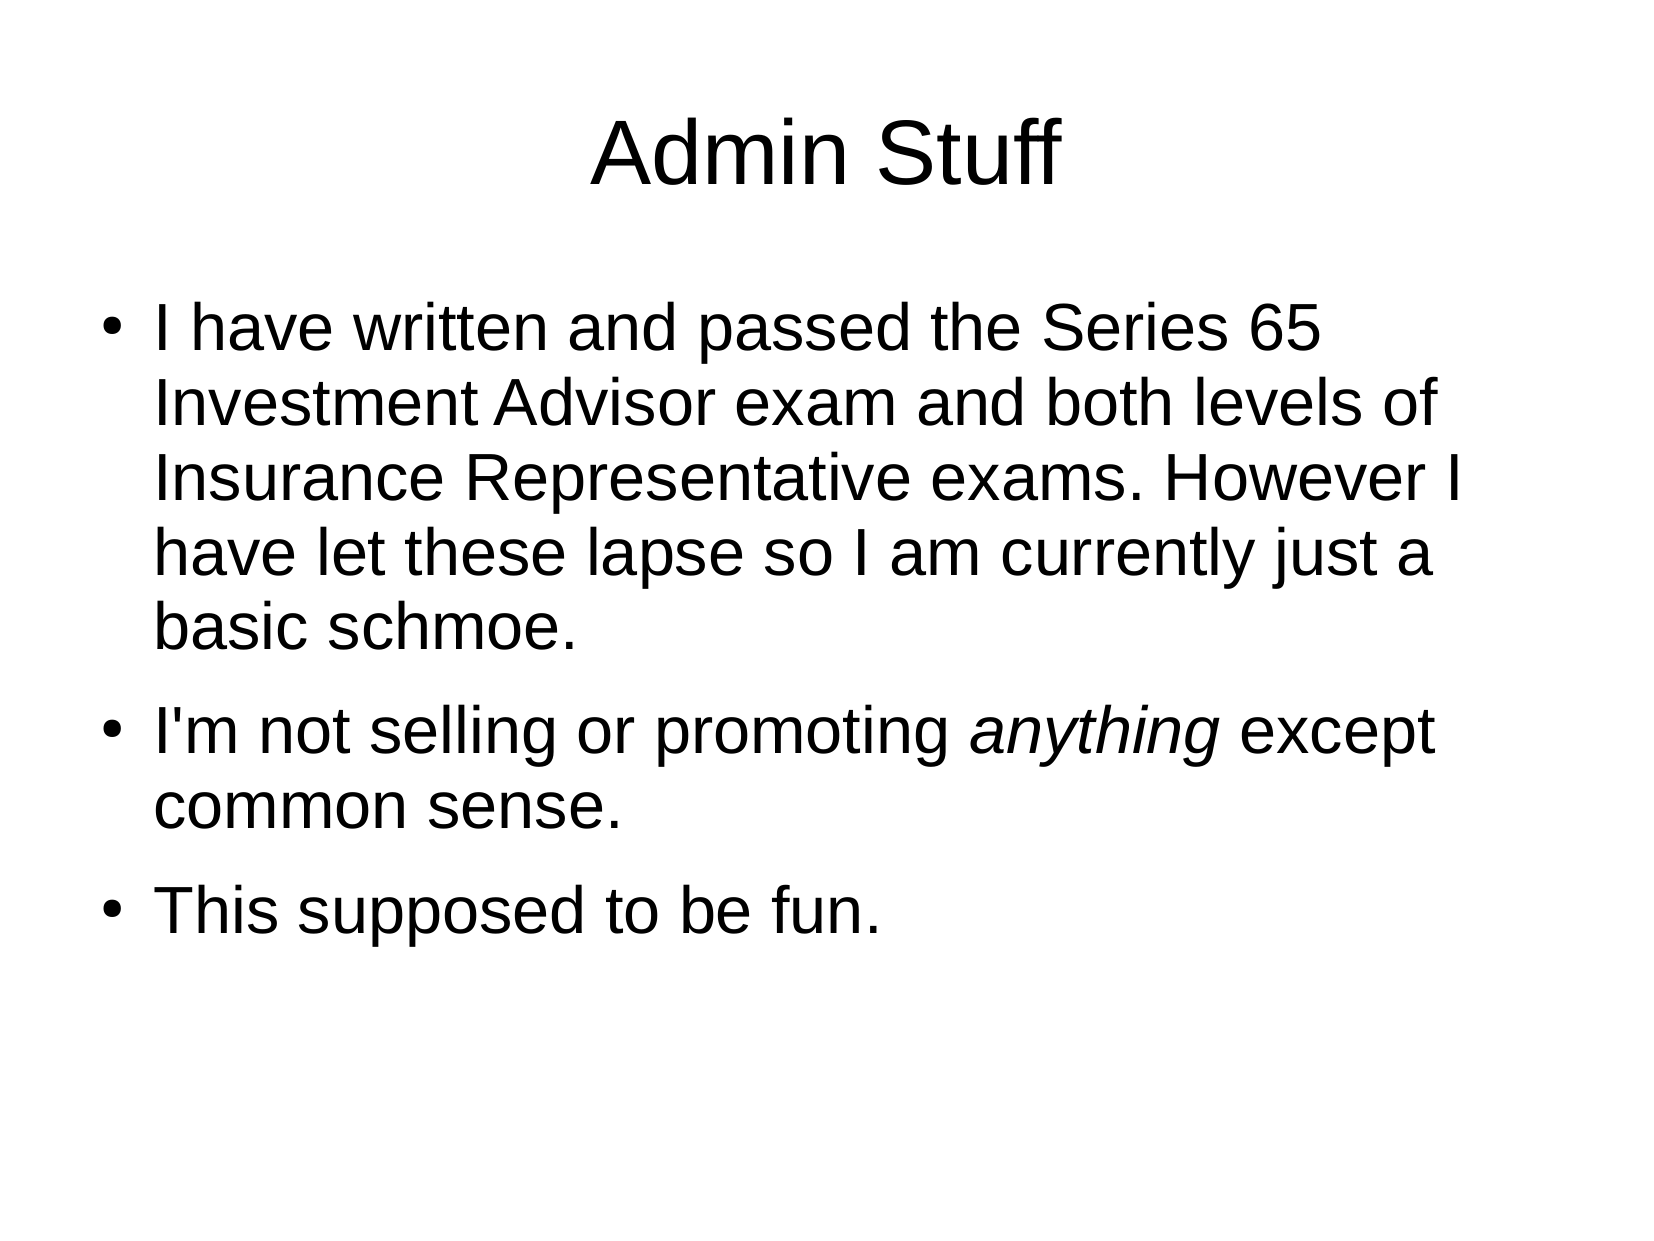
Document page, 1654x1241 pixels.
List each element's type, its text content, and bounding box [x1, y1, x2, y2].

title Admin Stuff [82, 49, 1571, 257]
list I have written and passed the Series 65 Investment Advisor exam and both levels of Insurance Representative exams. However I have let these lapse so I am currently just a basic schmoe. I'm not selling or promoting anything except common sense. This supposed to be fun. [82, 290, 1571, 1109]
